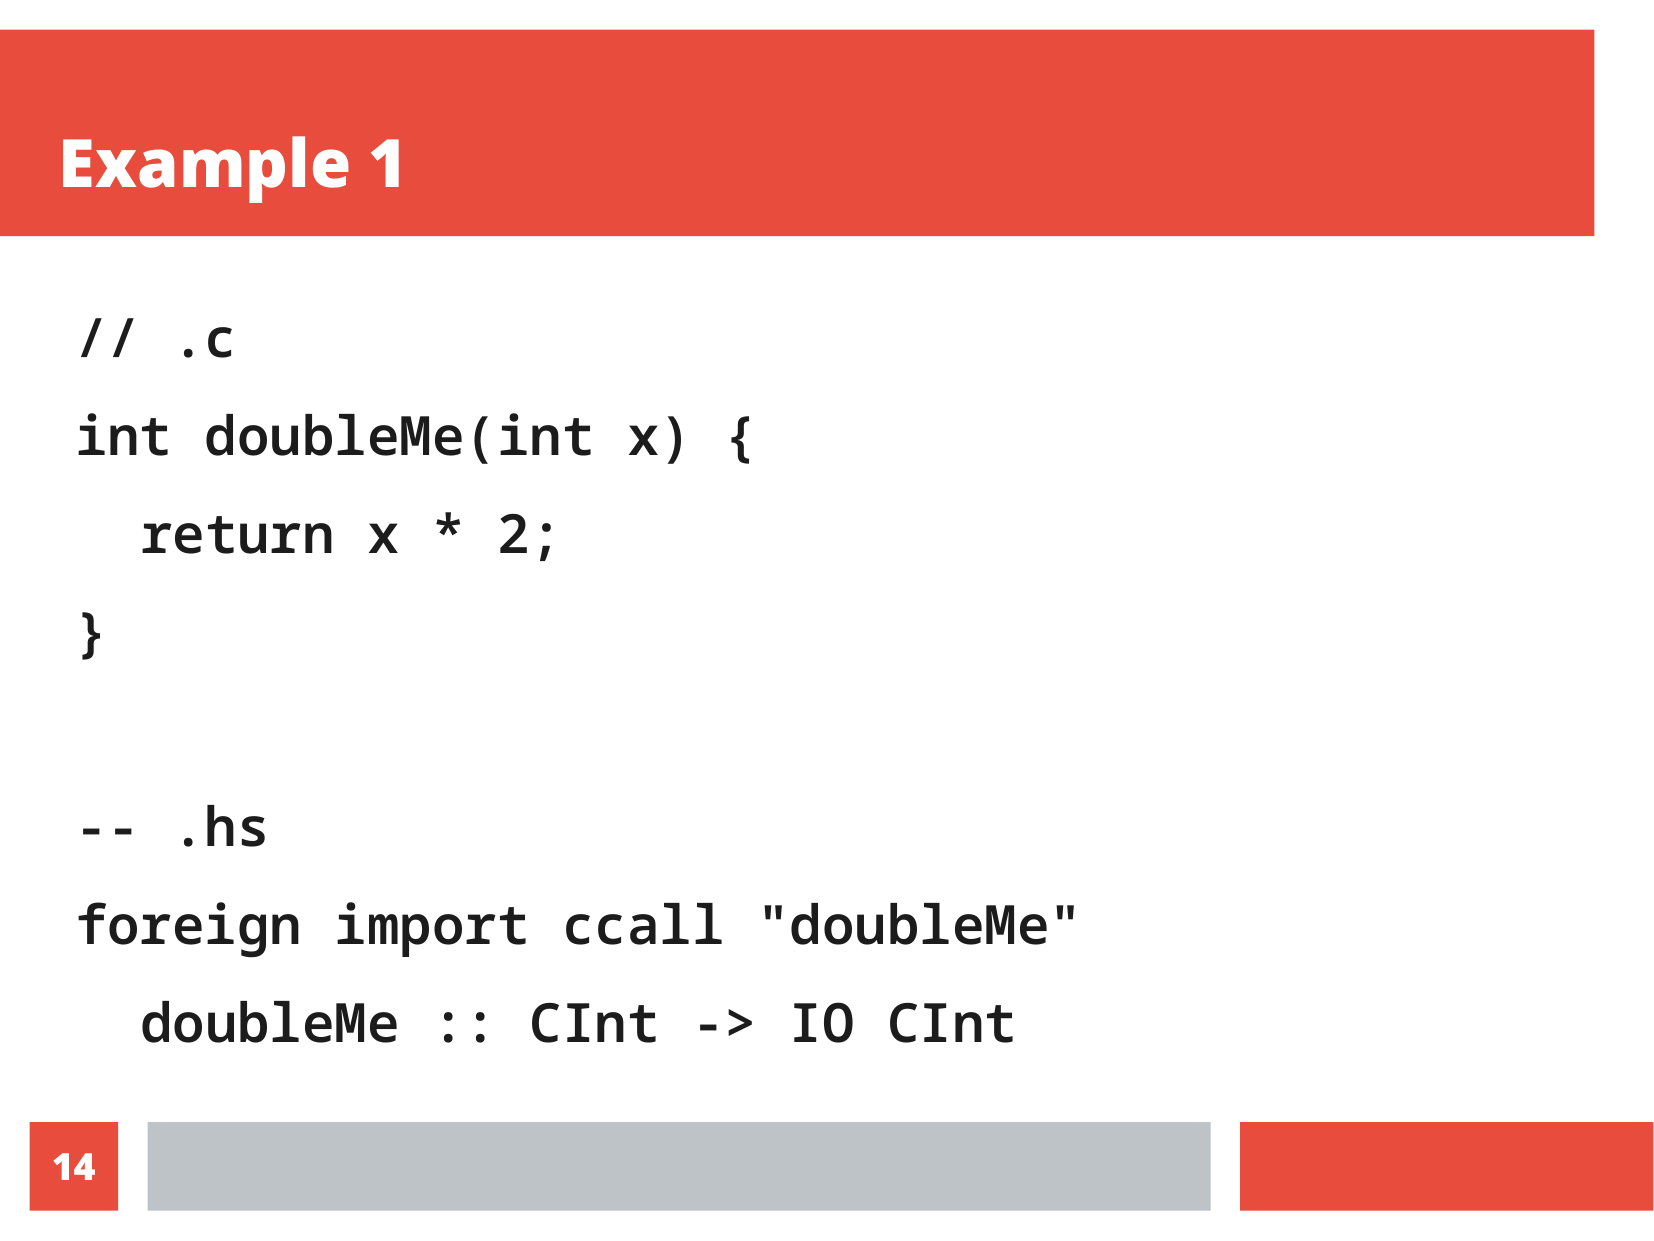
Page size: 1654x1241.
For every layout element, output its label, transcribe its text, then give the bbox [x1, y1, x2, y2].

title Example 1 [59, 59, 1595, 207]
list // .c int doubleMe(int x) { return x * 2; } -- .hs foreign import ccall "doubleMe" doubleMe :: CInt -> IO CInt [75, 300, 1396, 1093]
